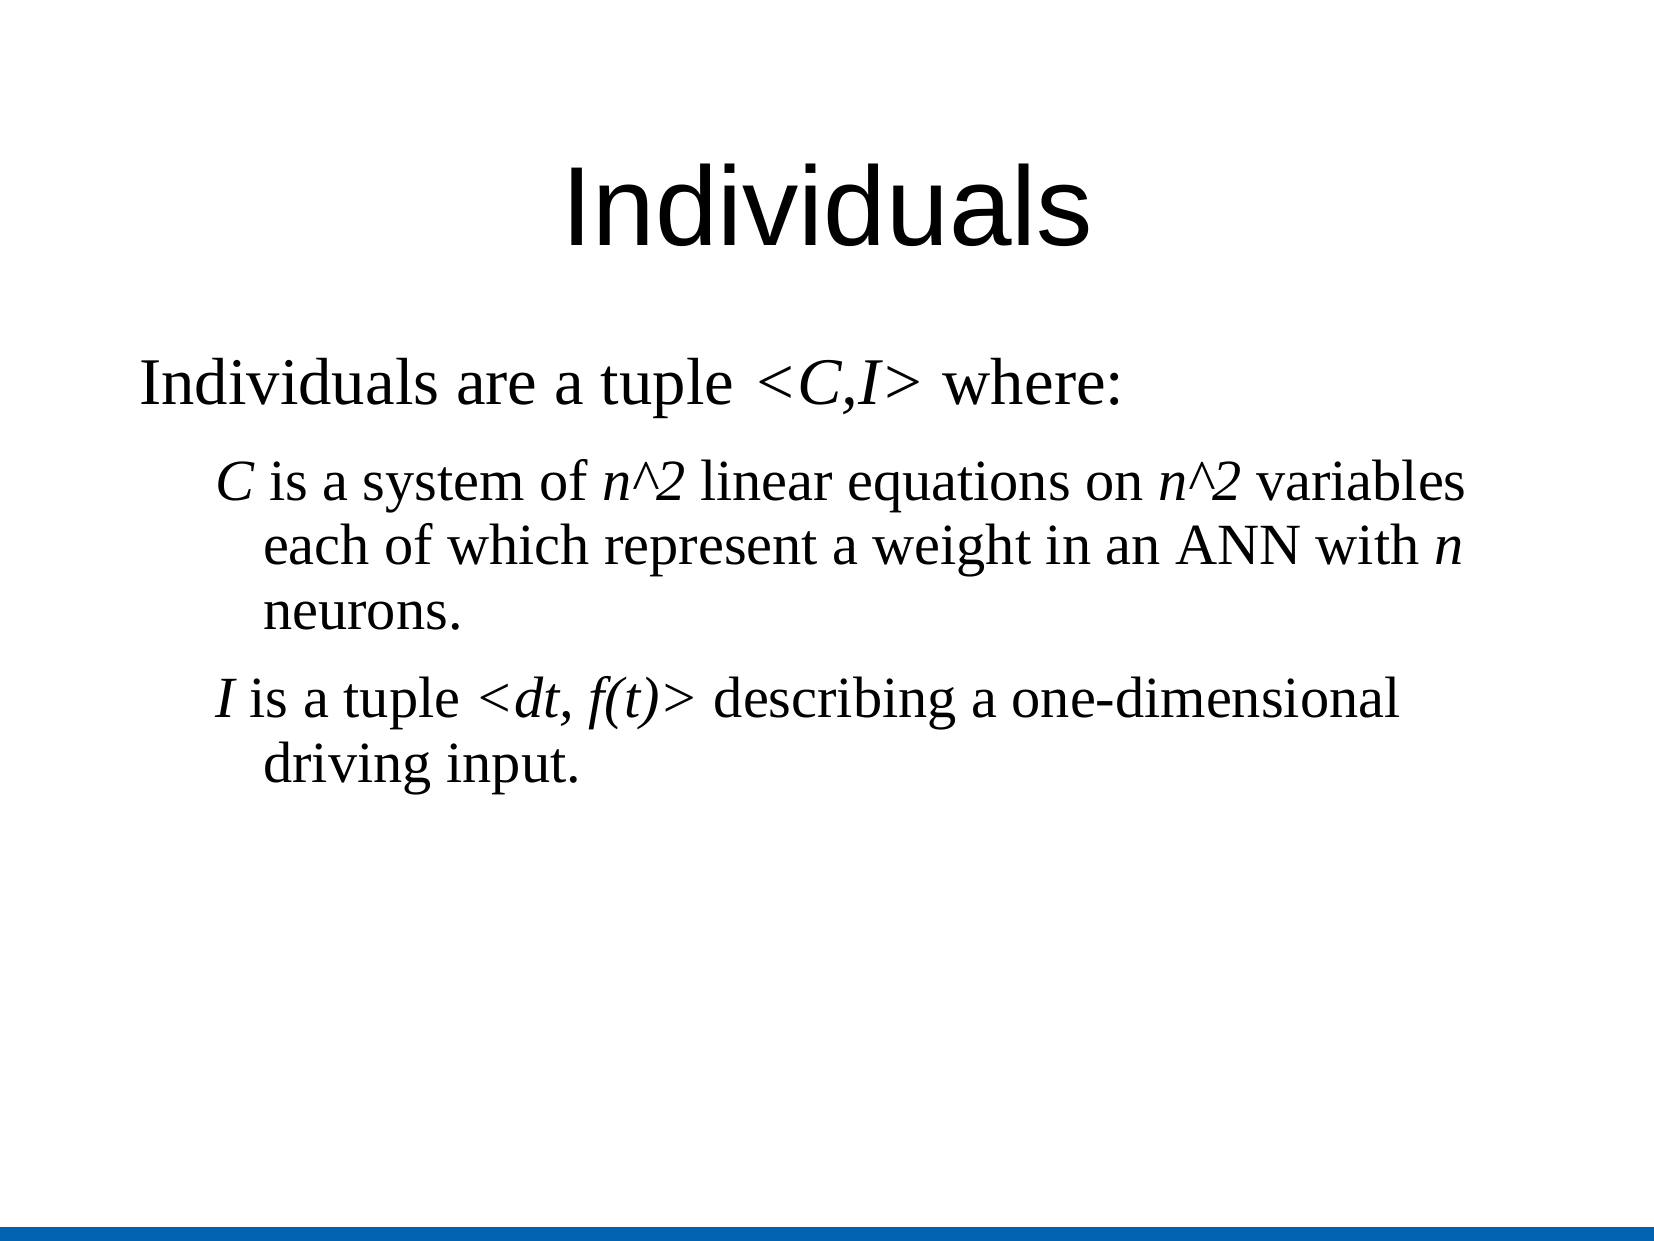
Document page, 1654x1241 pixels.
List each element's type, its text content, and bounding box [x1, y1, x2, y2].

title Individuals [121, 102, 1533, 311]
list Individuals are a tuple <C,I> where: C is a system of n^2 linear equations on n^2 variables each of which represent a weight in an ANN with n neurons. I is a tuple <dt, f(t)> describing a one-dimensional driving input. [121, 344, 1533, 1127]
